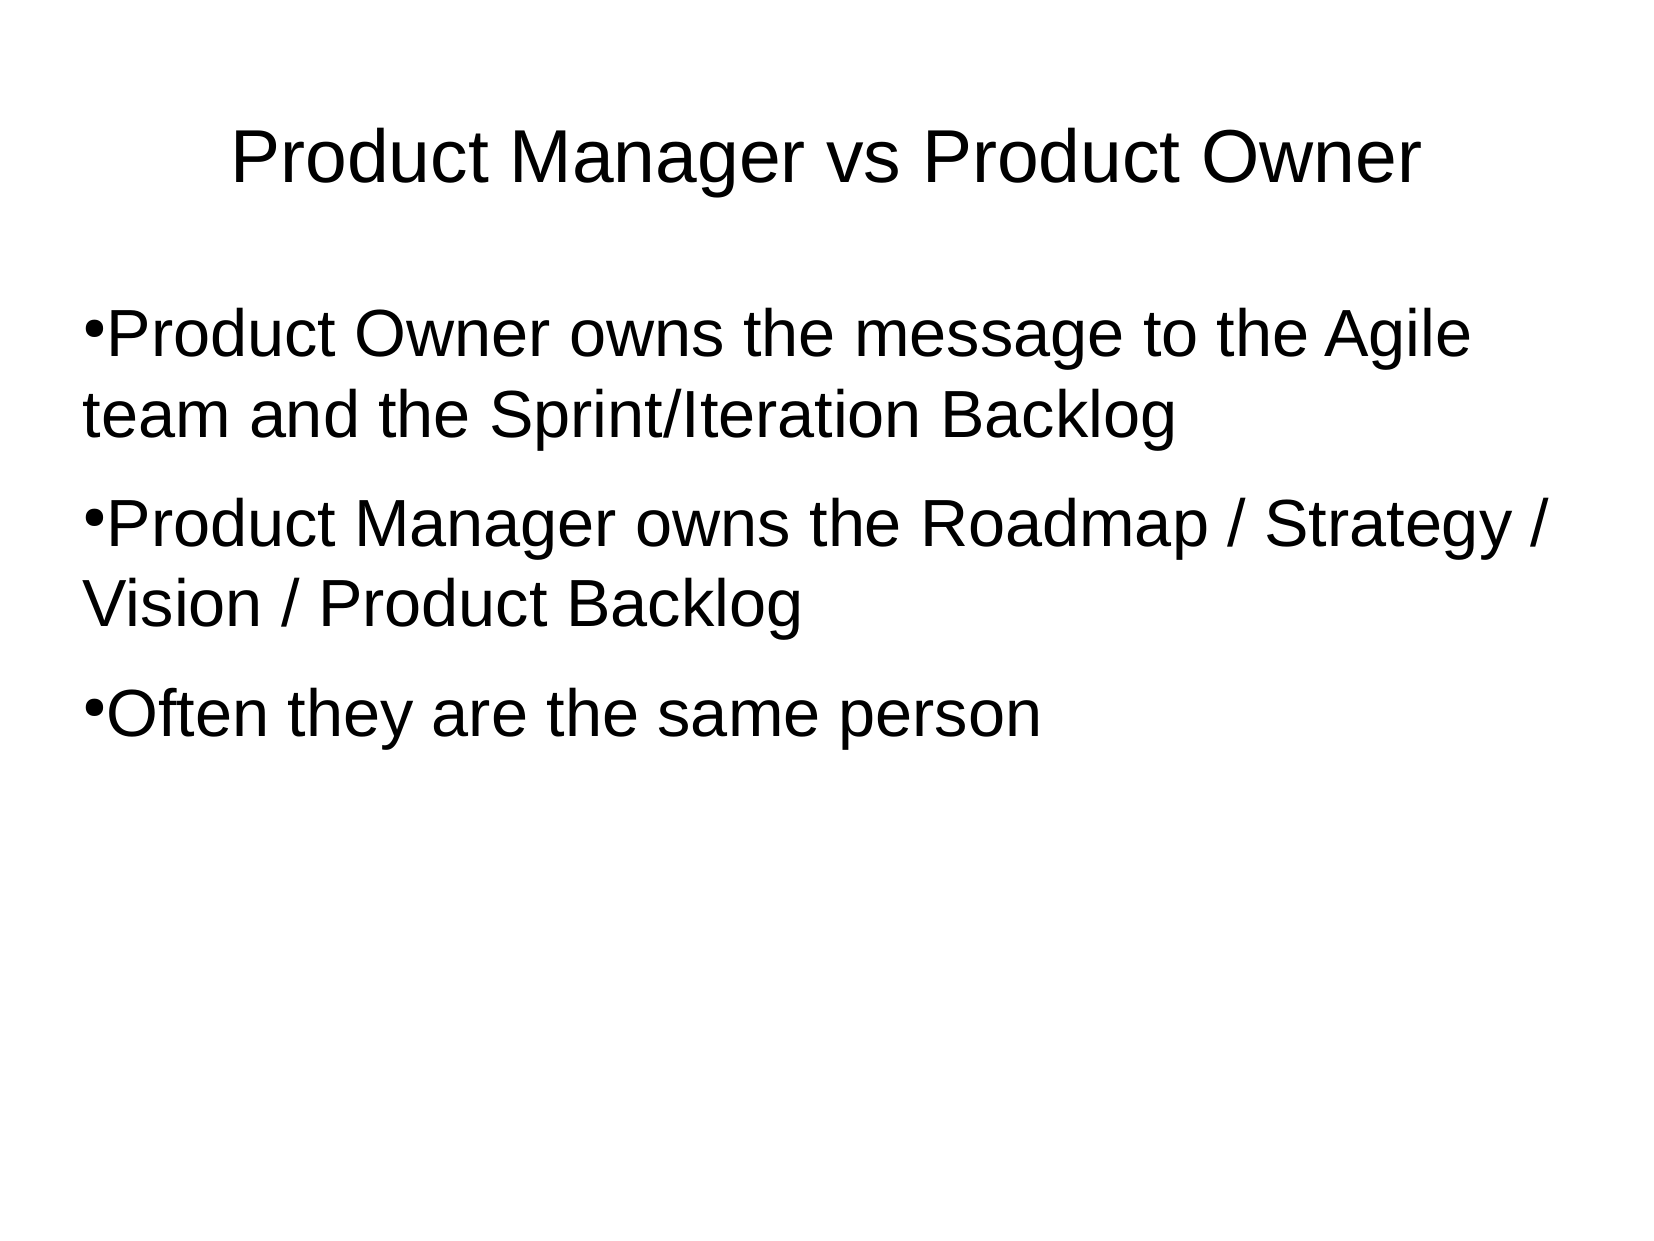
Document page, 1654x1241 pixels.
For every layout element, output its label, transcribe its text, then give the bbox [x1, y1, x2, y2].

list Product Owner owns the message to the Agile team and the Sprint/Iteration Backlog Product Manager owns the Roadmap / Strategy / Vision / Product Backlog Often they are the same person [82, 290, 1571, 1010]
title Product Manager vs Product Owner [82, 49, 1571, 257]
